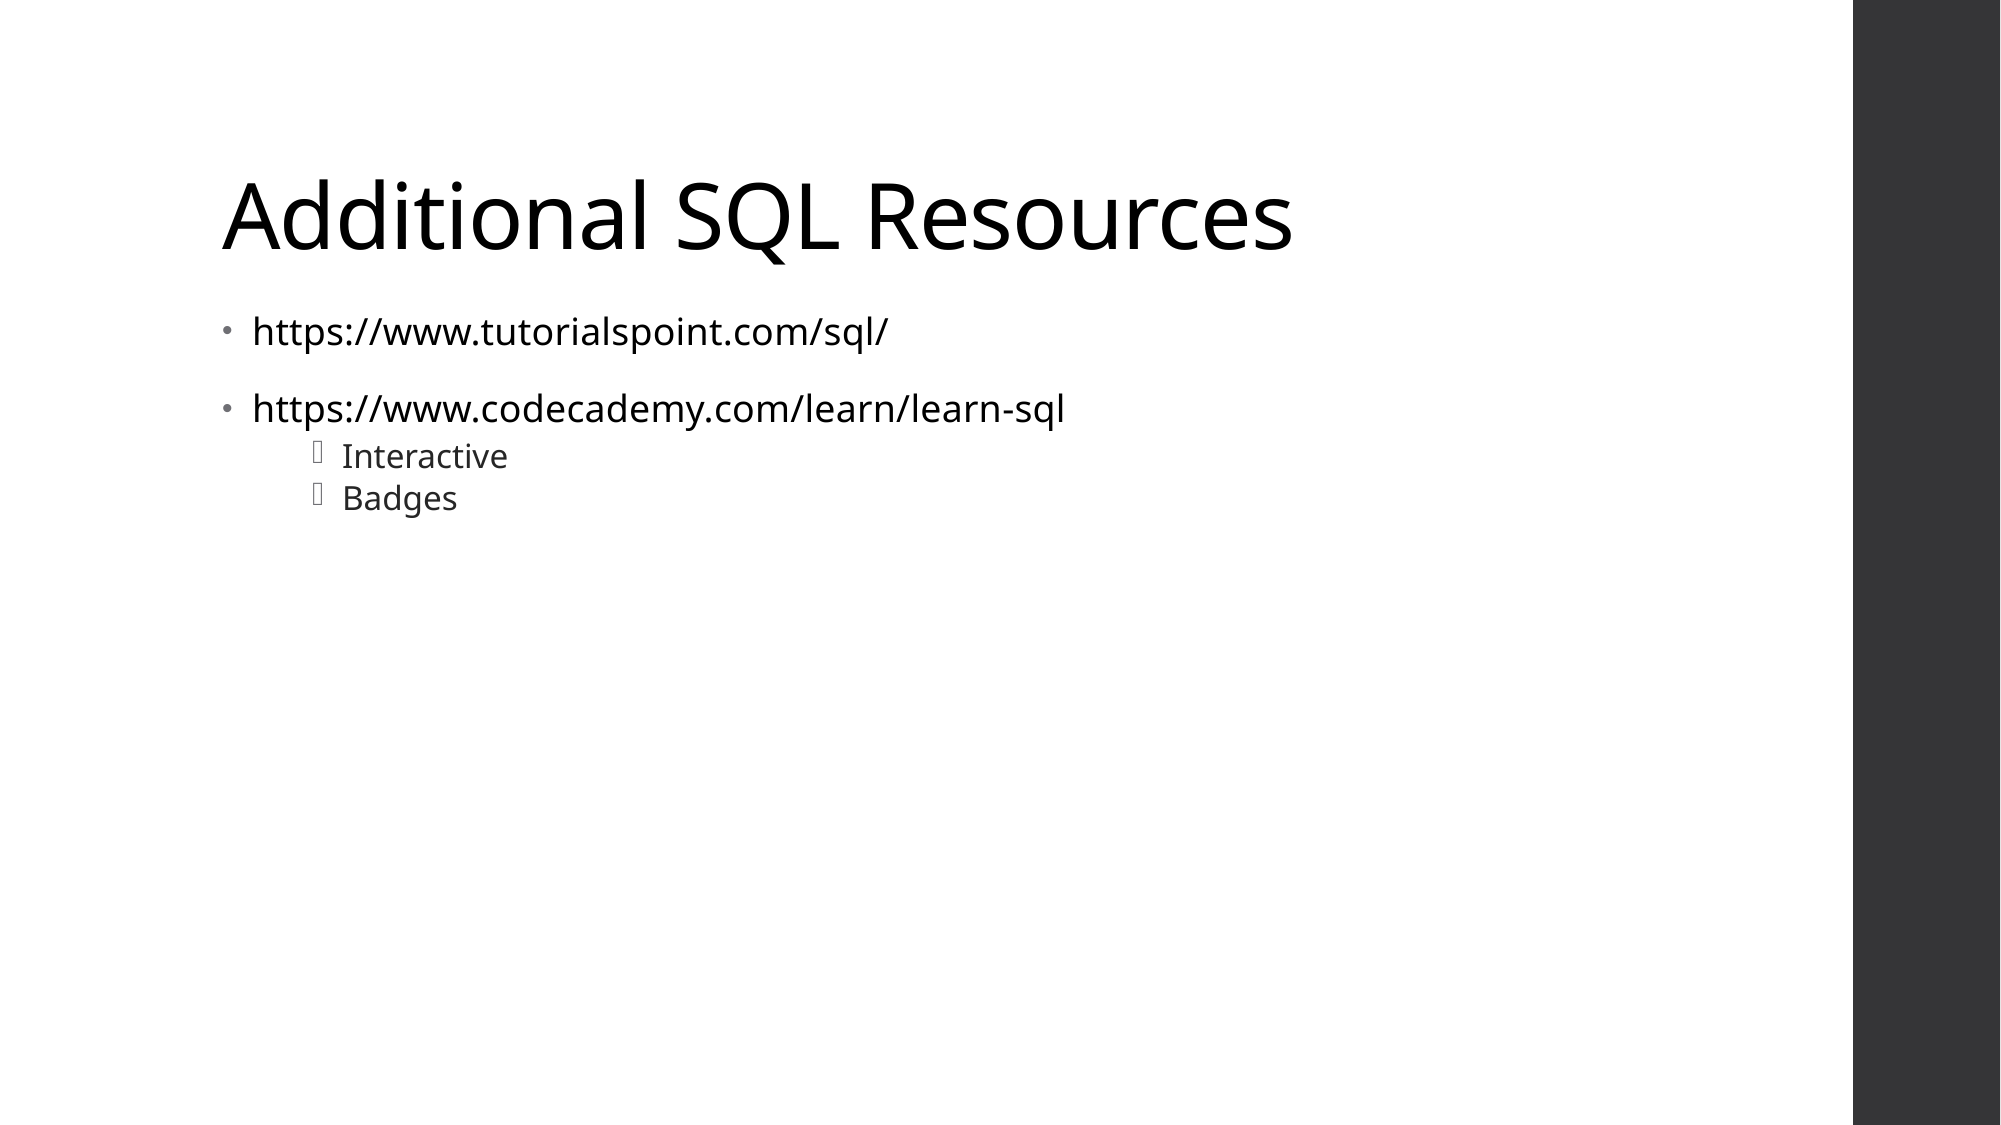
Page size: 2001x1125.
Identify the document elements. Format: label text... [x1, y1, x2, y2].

title Additional SQL Resources [206, 60, 1797, 278]
list https://www.tutorialspoint.com/sql/ https://www.codecademy.com/learn/learn-sql Interactive Badges [206, 299, 1617, 1014]
